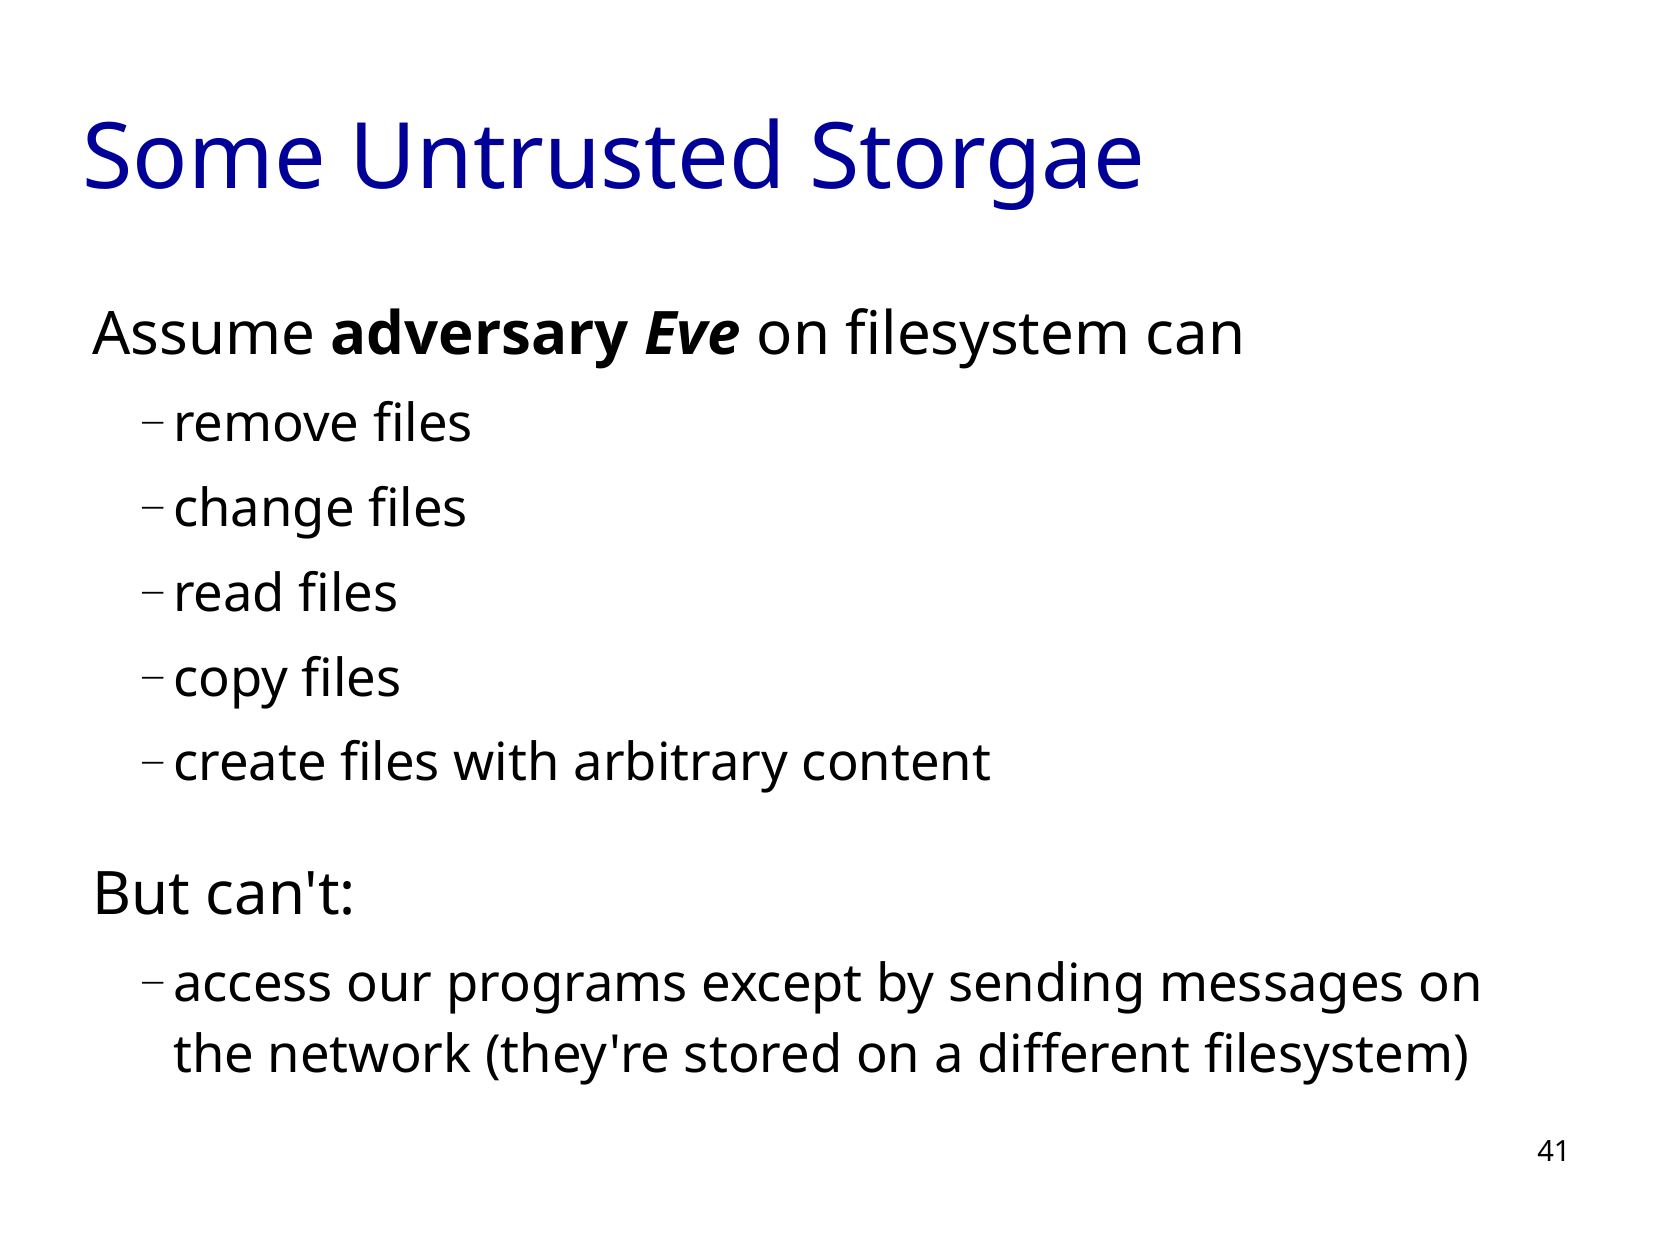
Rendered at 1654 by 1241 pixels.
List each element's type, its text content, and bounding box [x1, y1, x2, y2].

list Assume adversary Eve on filesystem can remove files change files read files copy files create files with arbitrary content But can't: access our programs except by sending messages on the network (they're stored on a different filesystem) [60, 290, 1571, 1096]
title Some Untrusted Storgae [82, 49, 1571, 257]
